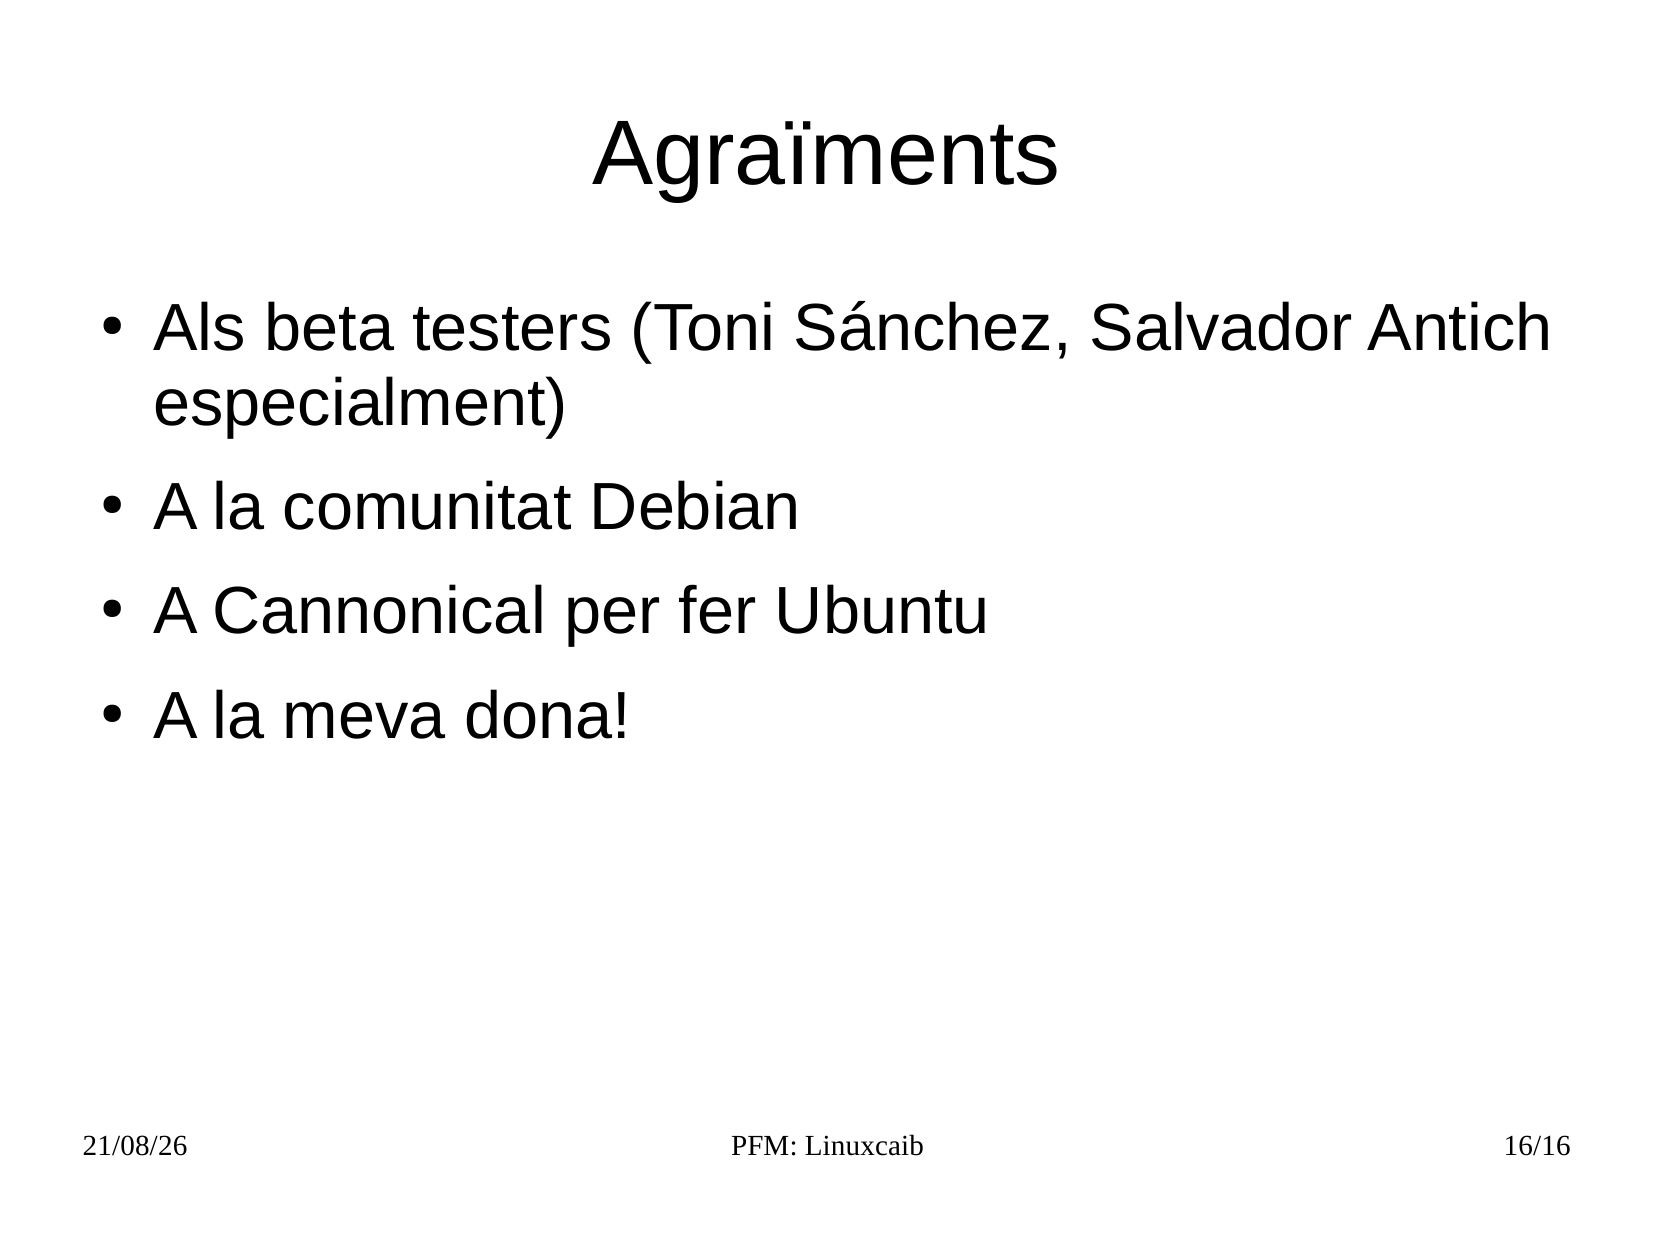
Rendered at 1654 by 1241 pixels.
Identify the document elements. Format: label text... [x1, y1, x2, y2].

list Als beta testers (Toni Sánchez, Salvador Antich especialment) A la comunitat Debian A Cannonical per fer Ubuntu A la meva dona! [82, 290, 1571, 1010]
title Agraïments [82, 49, 1571, 257]
